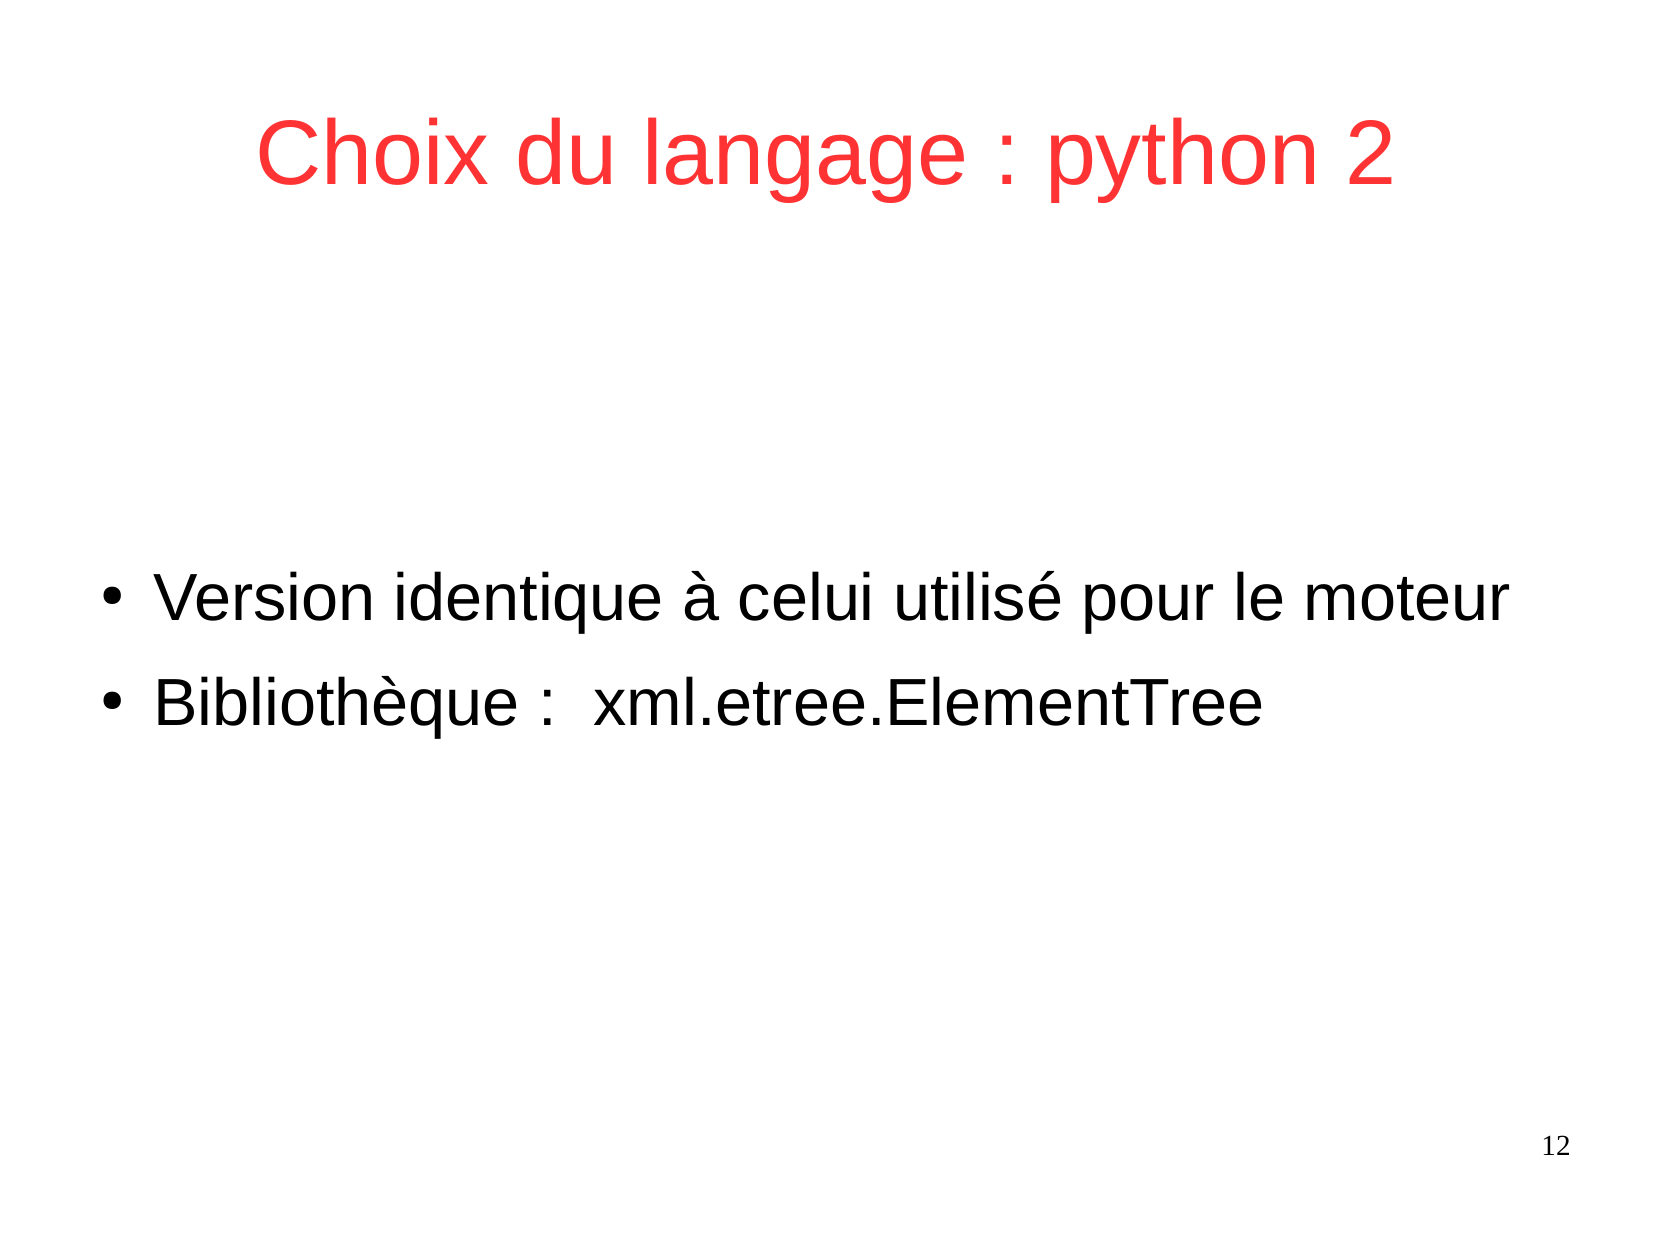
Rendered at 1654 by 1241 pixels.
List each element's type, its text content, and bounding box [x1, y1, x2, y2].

list Version identique à celui utilisé pour le moteur Bibliothèque : xml.etree.ElementTree [82, 290, 1571, 1010]
title Choix du langage : python 2 [82, 49, 1571, 257]
